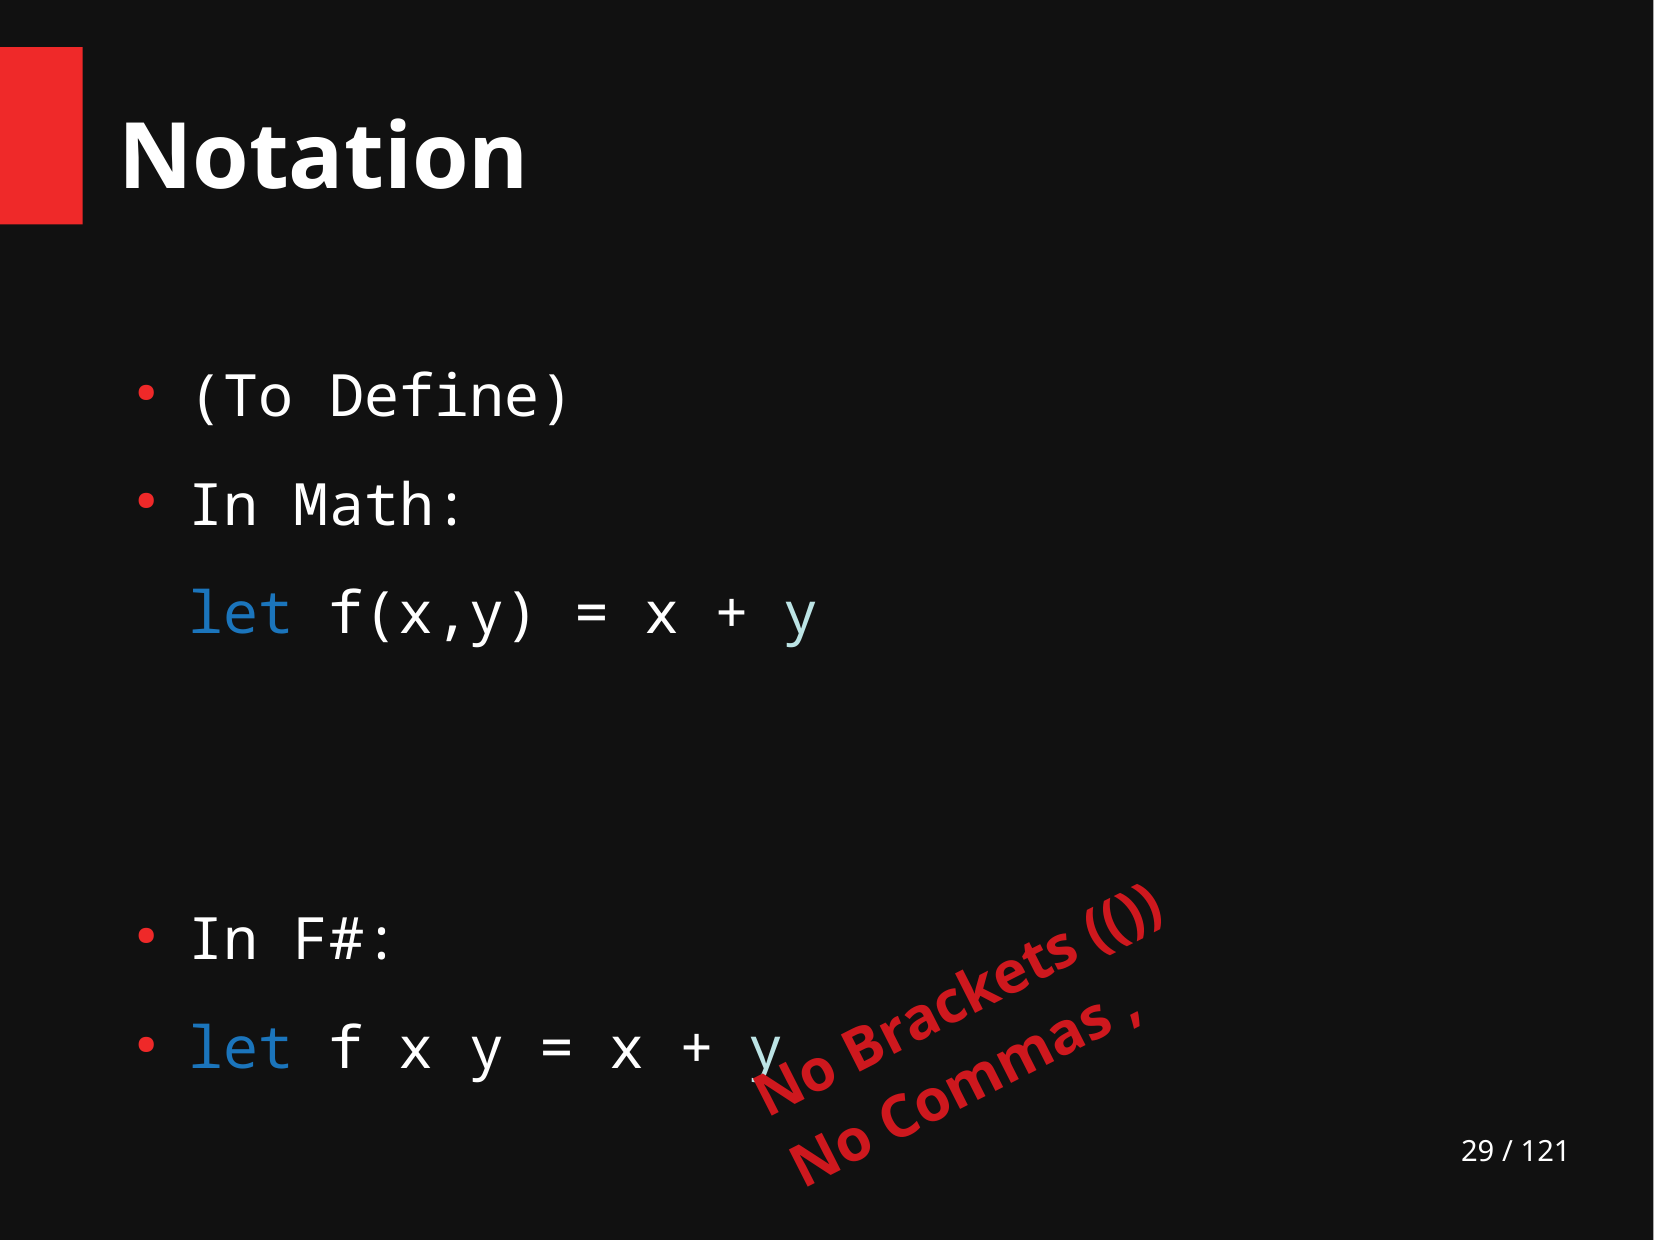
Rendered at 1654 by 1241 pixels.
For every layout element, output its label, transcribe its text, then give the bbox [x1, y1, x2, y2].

list (To Define) In Math: let f(x,y) = x + y In F#: let f x y = x + y [118, 354, 1536, 1074]
text_box No Brackets (()) No Commas , [723, 831, 1272, 1241]
title Notation [118, 49, 1571, 257]
